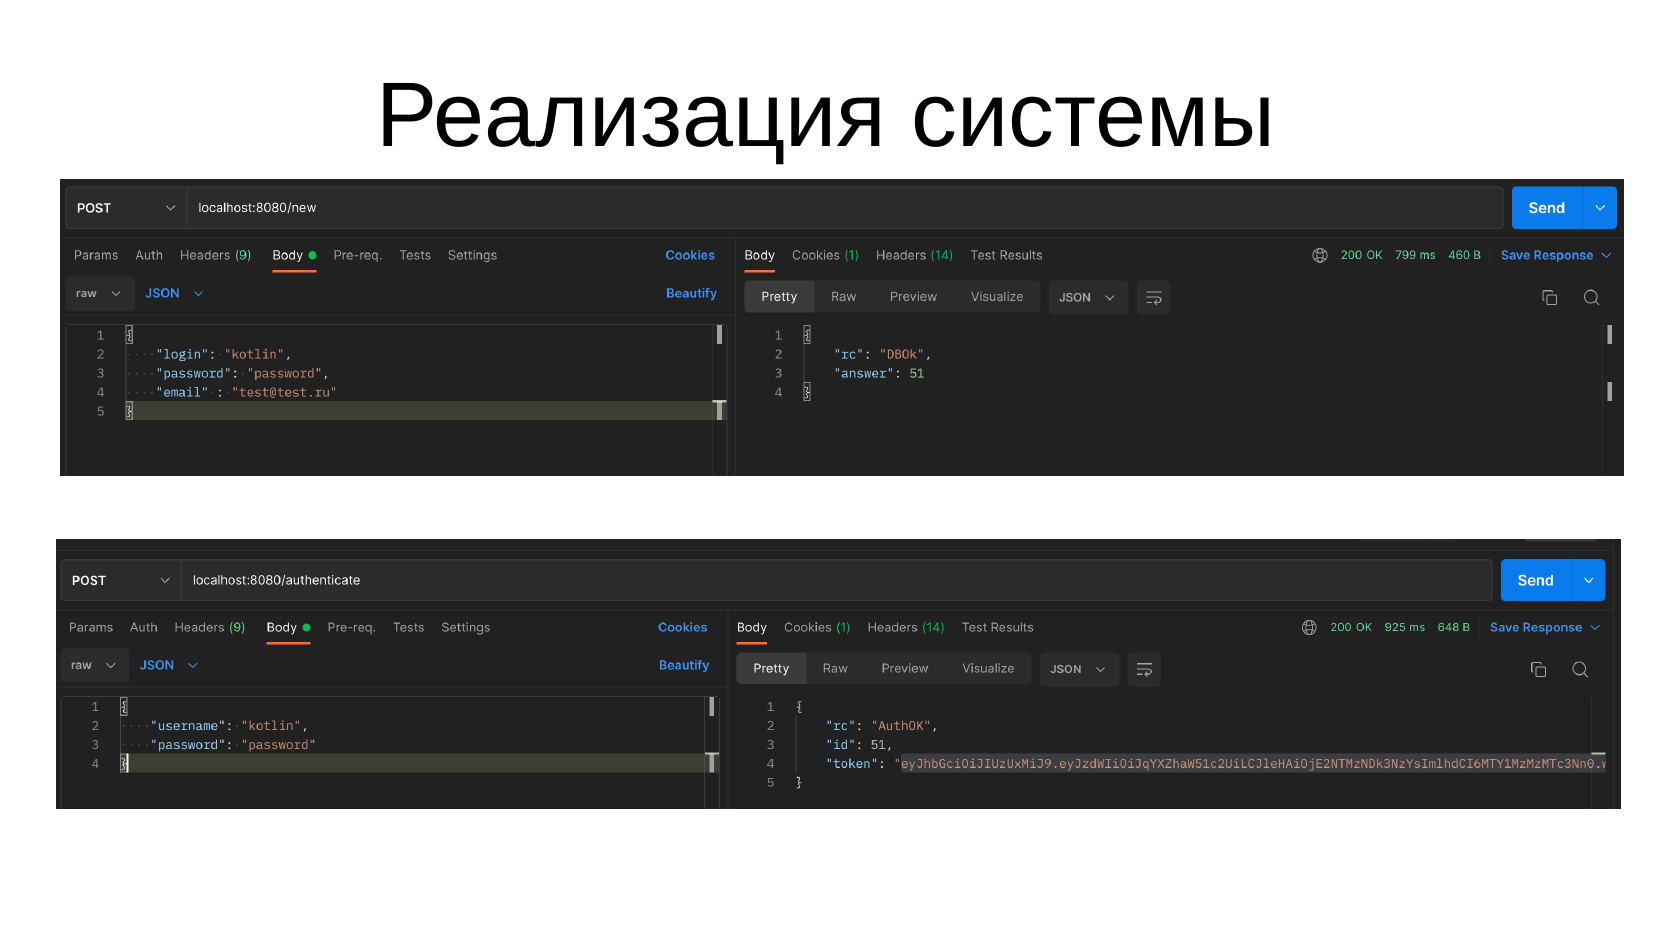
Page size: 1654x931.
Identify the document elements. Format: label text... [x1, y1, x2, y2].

title Реализация системы [82, 37, 1571, 179]
picture [60, 179, 1624, 476]
picture [56, 539, 1621, 809]
